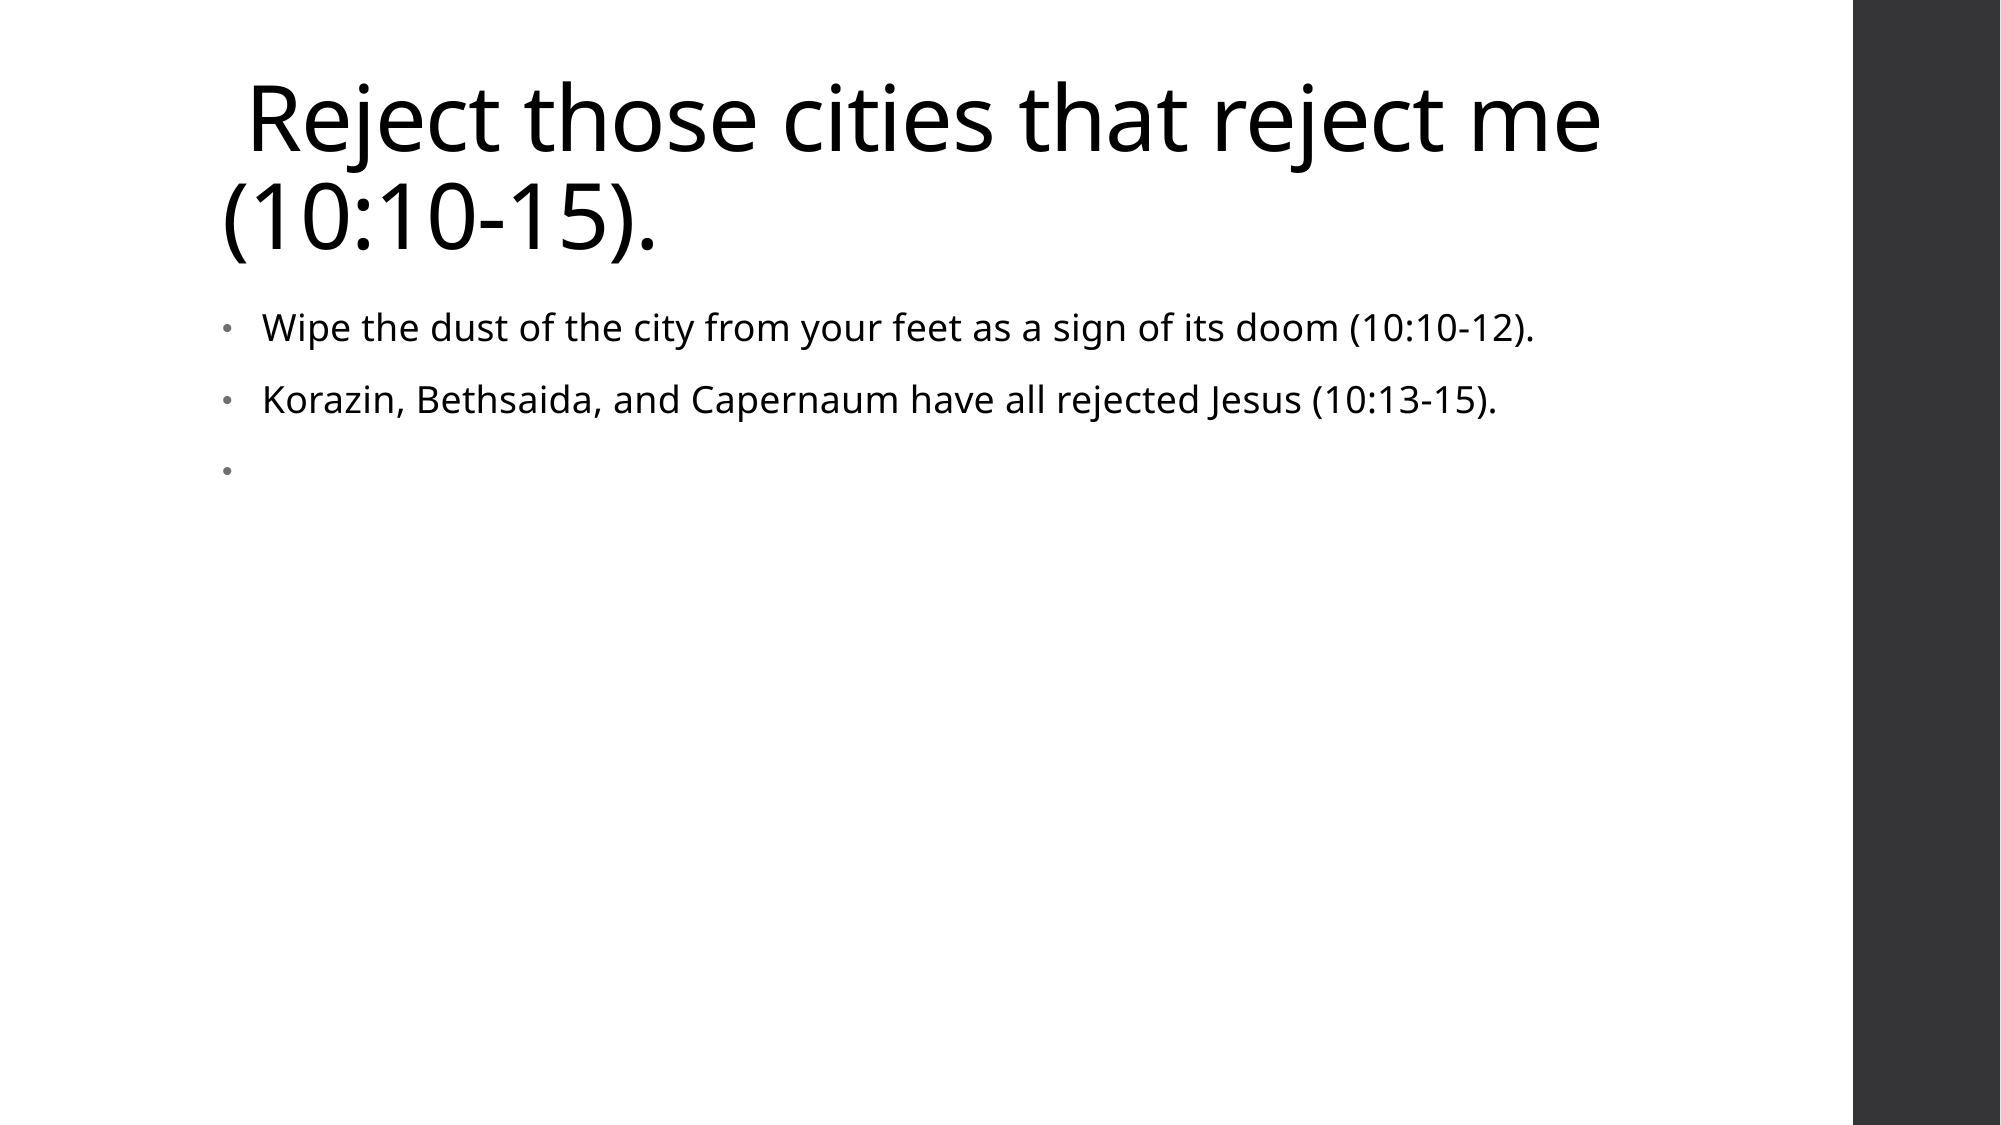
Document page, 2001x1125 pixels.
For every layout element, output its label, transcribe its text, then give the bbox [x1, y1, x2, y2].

title Reject those cities that reject me (10:10-15). [206, 60, 1797, 278]
list Wipe the dust of the city from your feet as a sign of its doom (10:10-12). Korazin, Bethsaida, and Capernaum have all rejected Jesus (10:13-15). [206, 299, 1617, 1014]
